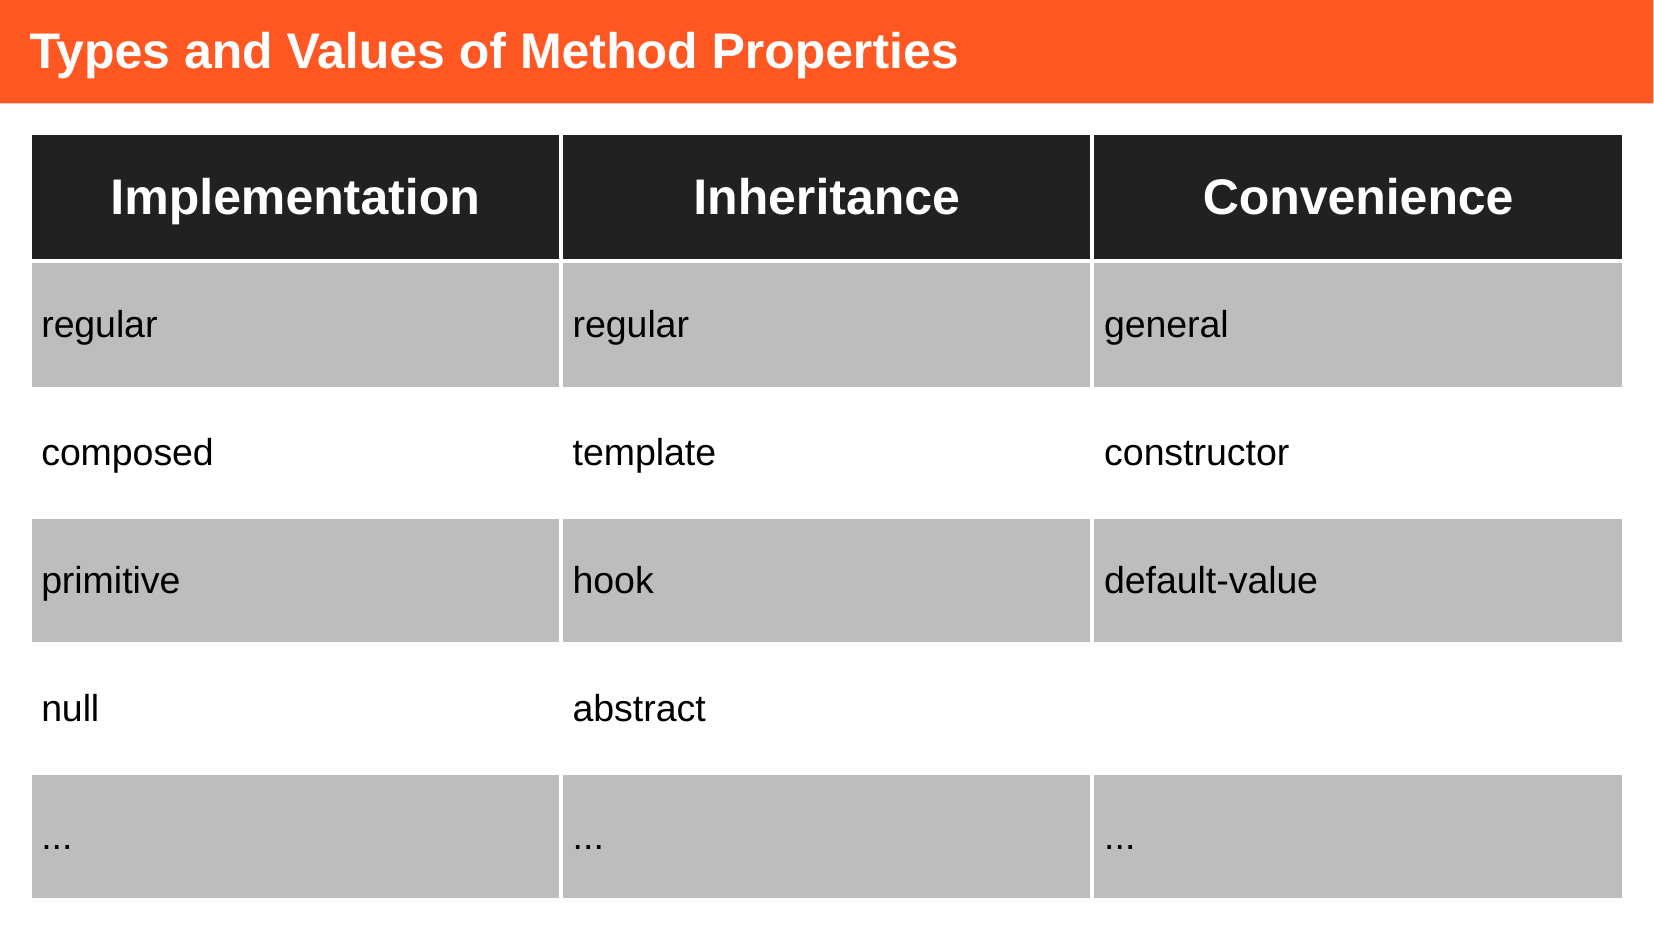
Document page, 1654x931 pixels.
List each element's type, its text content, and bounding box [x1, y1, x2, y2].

table_cell composed [32, 391, 559, 515]
table_cell regular [563, 263, 1090, 387]
table_header Implementation [32, 135, 559, 259]
table_cell null [32, 647, 559, 770]
table_cell primitive [32, 519, 559, 642]
table_cell template [563, 391, 1090, 515]
table_cell ... [563, 775, 1090, 898]
table_cell abstract [563, 647, 1090, 770]
table_header Convenience [1094, 135, 1622, 259]
table_cell hook [563, 519, 1090, 642]
table_cell constructor [1094, 391, 1622, 515]
table_cell ... [1094, 775, 1622, 898]
table_cell general [1094, 263, 1622, 387]
table_cell ... [32, 775, 559, 898]
table_cell regular [32, 263, 559, 387]
table_cell [1094, 647, 1622, 770]
title Types and Values of Method Properties [0, 0, 1654, 104]
table_header Inheritance [563, 135, 1090, 259]
table_cell default-value [1094, 519, 1622, 642]
